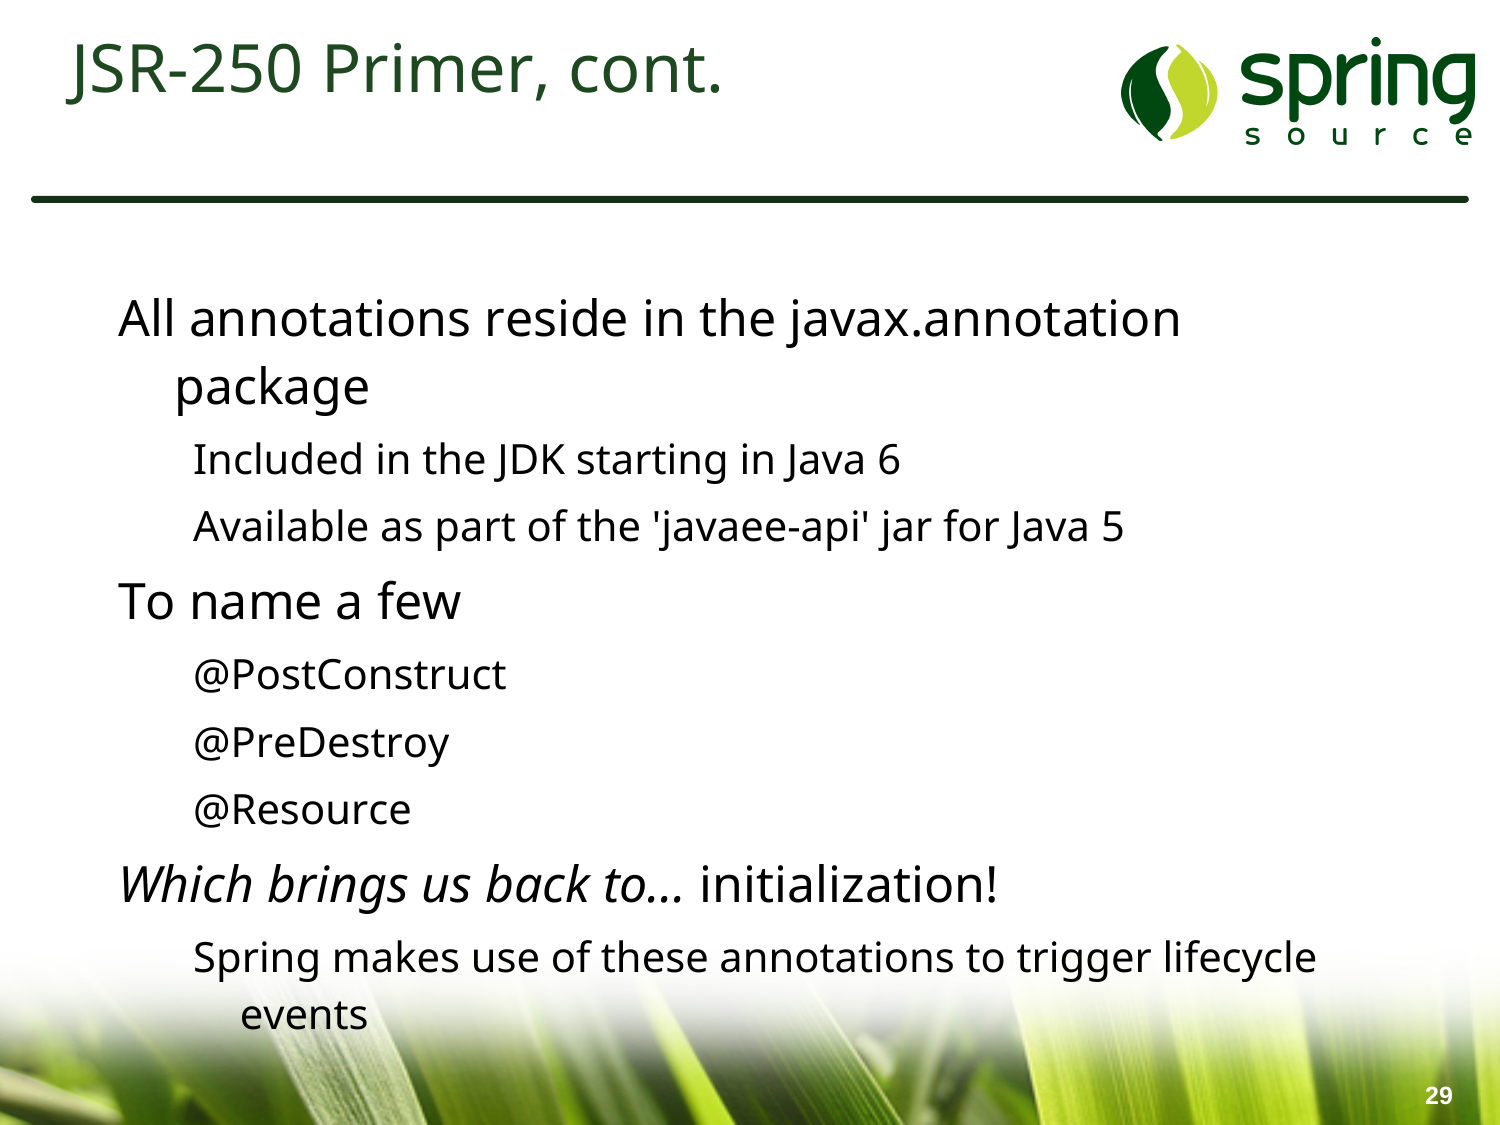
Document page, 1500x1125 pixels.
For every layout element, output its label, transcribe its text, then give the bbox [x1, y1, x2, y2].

list All annotations reside in the javax.annotation package Included in the JDK starting in Java 6 Available as part of the 'javaee-api' jar for Java 5 To name a few @PostConstruct @PreDestroy @Resource Which brings us back to... initialization! Spring makes use of these annotations to trigger lifecycle events [103, 275, 1394, 976]
title JSR-250 Primer, cont. [56, 13, 1089, 176]
picture [1121, 37, 1475, 145]
picture [0, 944, 1500, 1125]
